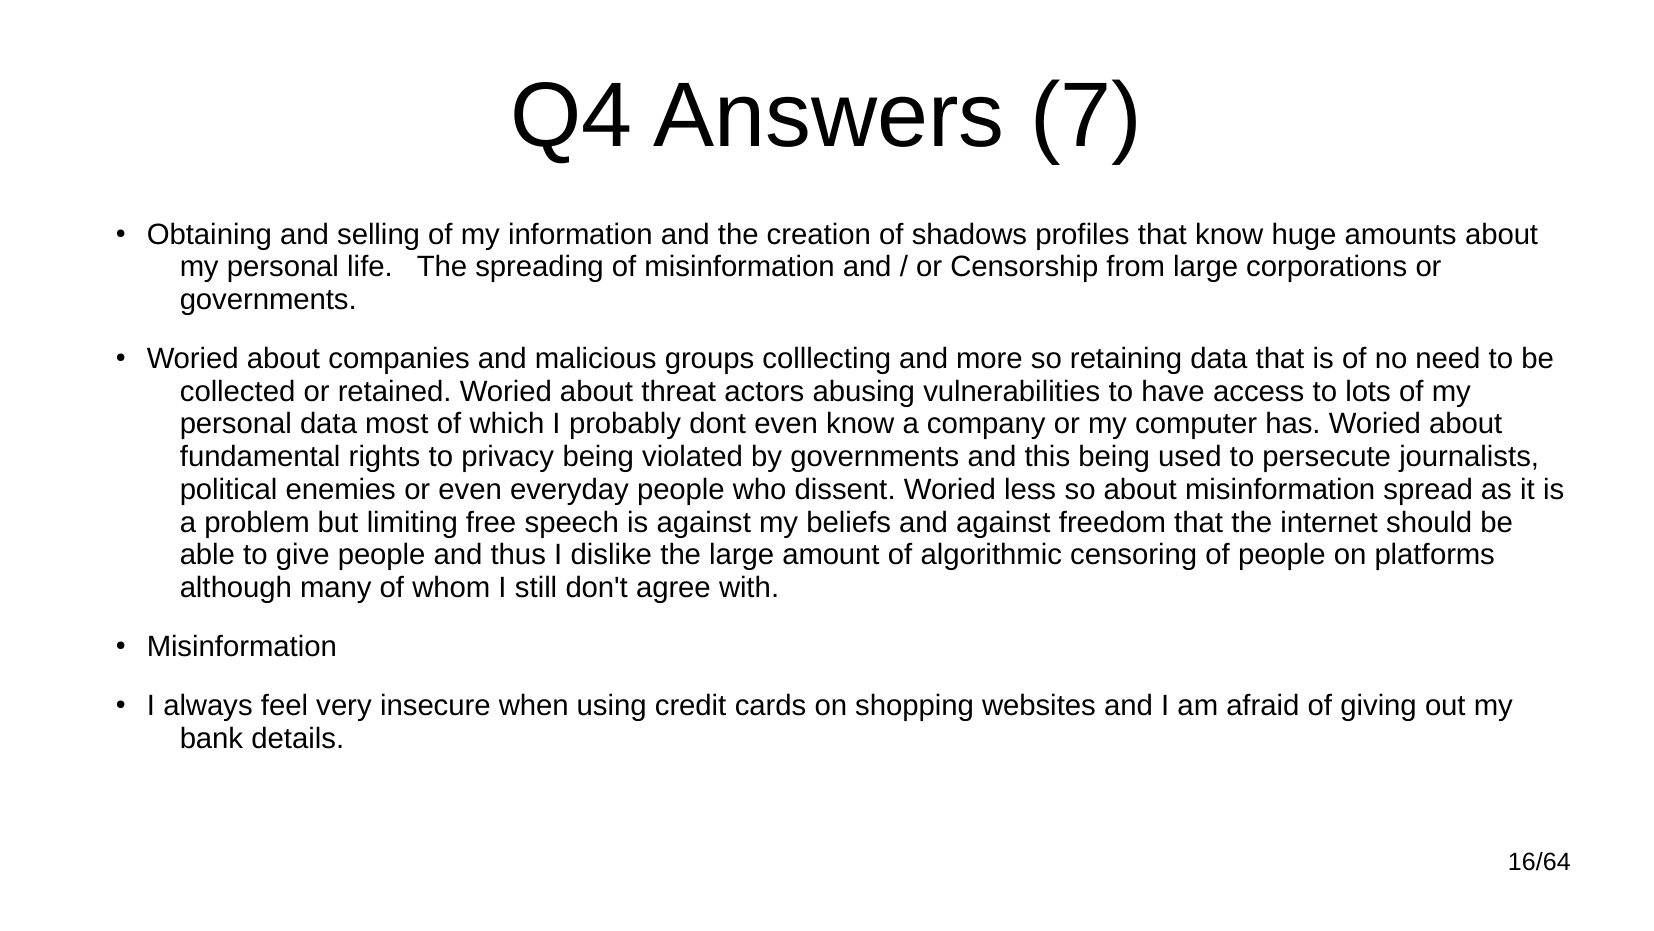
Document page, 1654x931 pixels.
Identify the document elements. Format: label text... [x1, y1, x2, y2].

title Q4 Answers (7) [82, 37, 1571, 193]
list Obtaining and selling of my information and the creation of shadows profiles that know huge amounts about my personal life. The spreading of misinformation and / or Censorship from large corporations or governments. Woried about companies and malicious groups colllecting and more so retaining data that is of no need to be collected or retained. Woried about threat actors abusing vulnerabilities to have access to lots of my personal data most of which I probably dont even know a company or my computer has. Woried about fundamental rights to privacy being violated by governments and this being used to persecute journalists, political enemies or even everyday people who dissent. Woried less so about misinformation spread as it is a problem but limiting free speech is against my beliefs and against freedom that the internet should be able to give people and thus I dislike the large amount of algorithmic censoring of people on platforms although many of whom I still don't agree with. Misinformation I always feel very insecure when using credit cards on shopping websites and I am afraid of giving out my bank details. [82, 217, 1571, 758]
